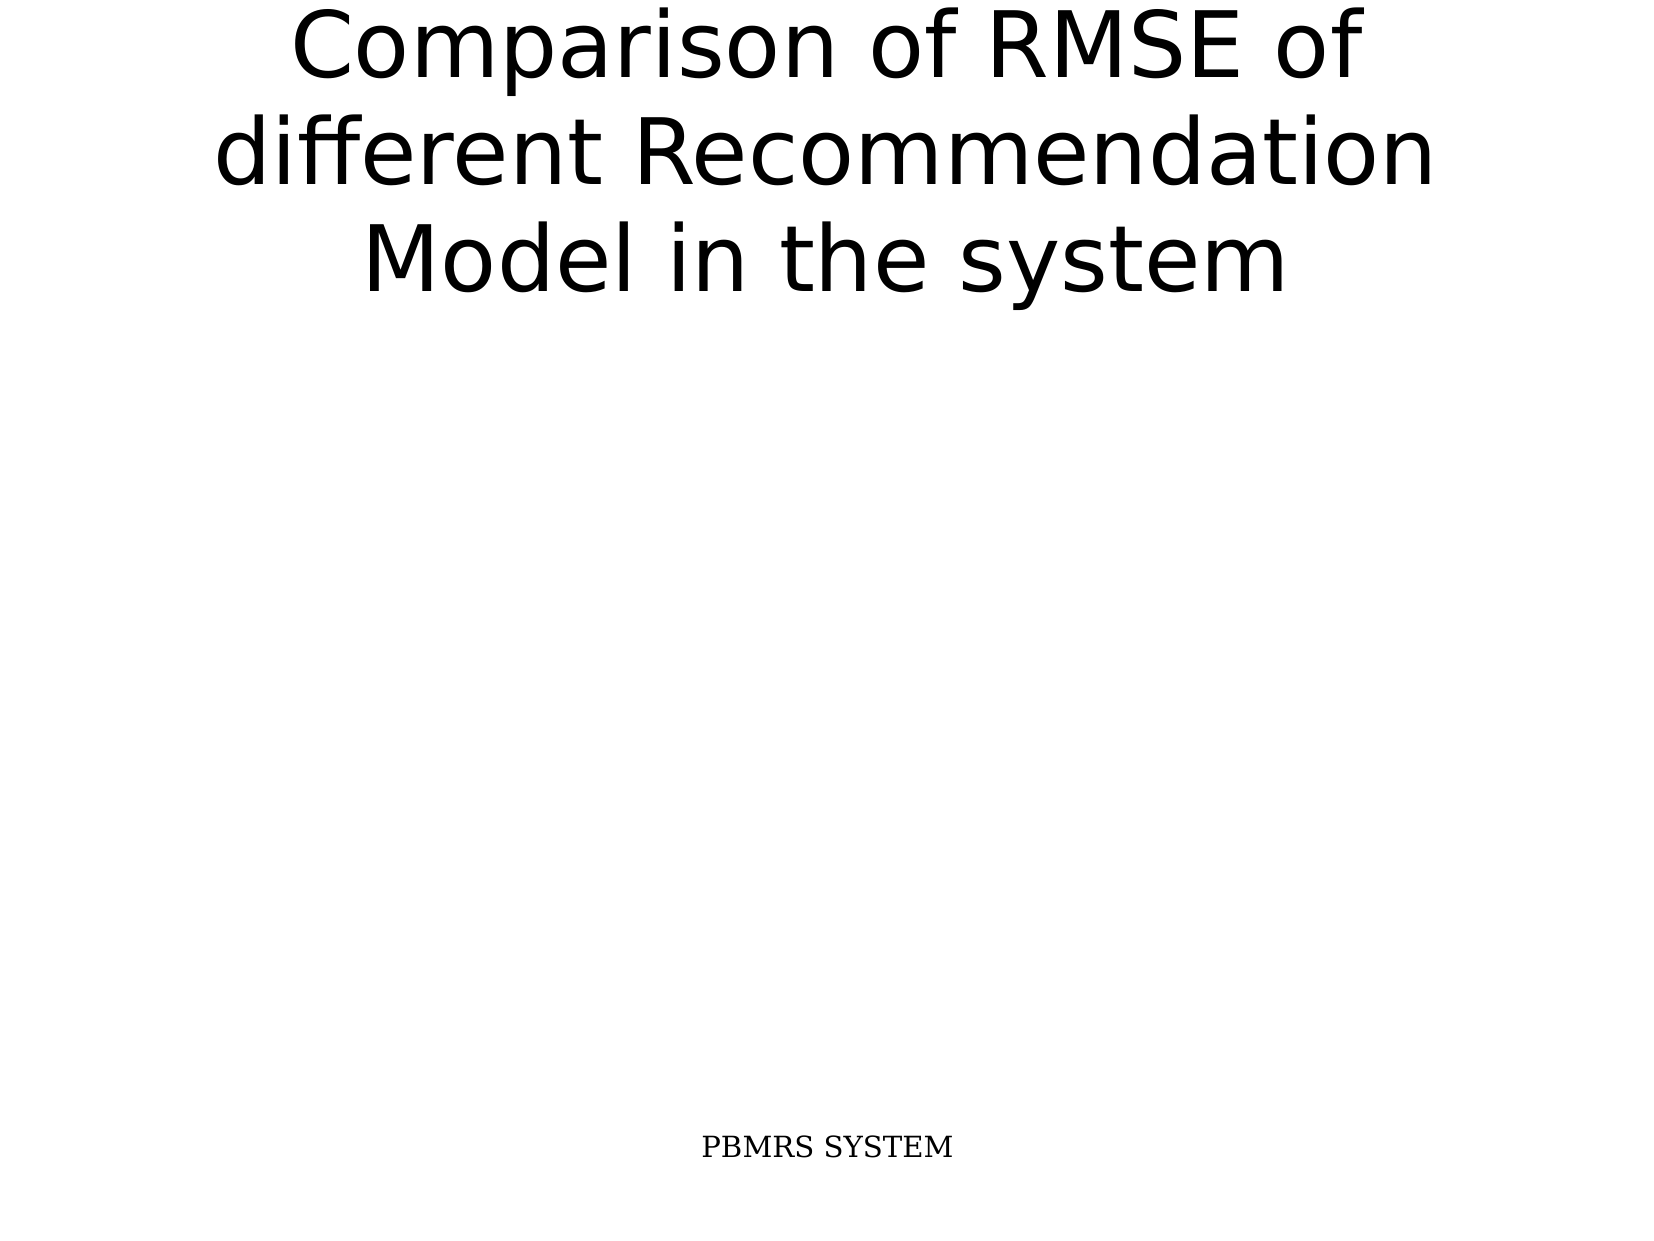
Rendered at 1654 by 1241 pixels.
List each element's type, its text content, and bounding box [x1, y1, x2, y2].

title Comparison of RMSE of different Recommendation Model in the system [82, 0, 1571, 313]
